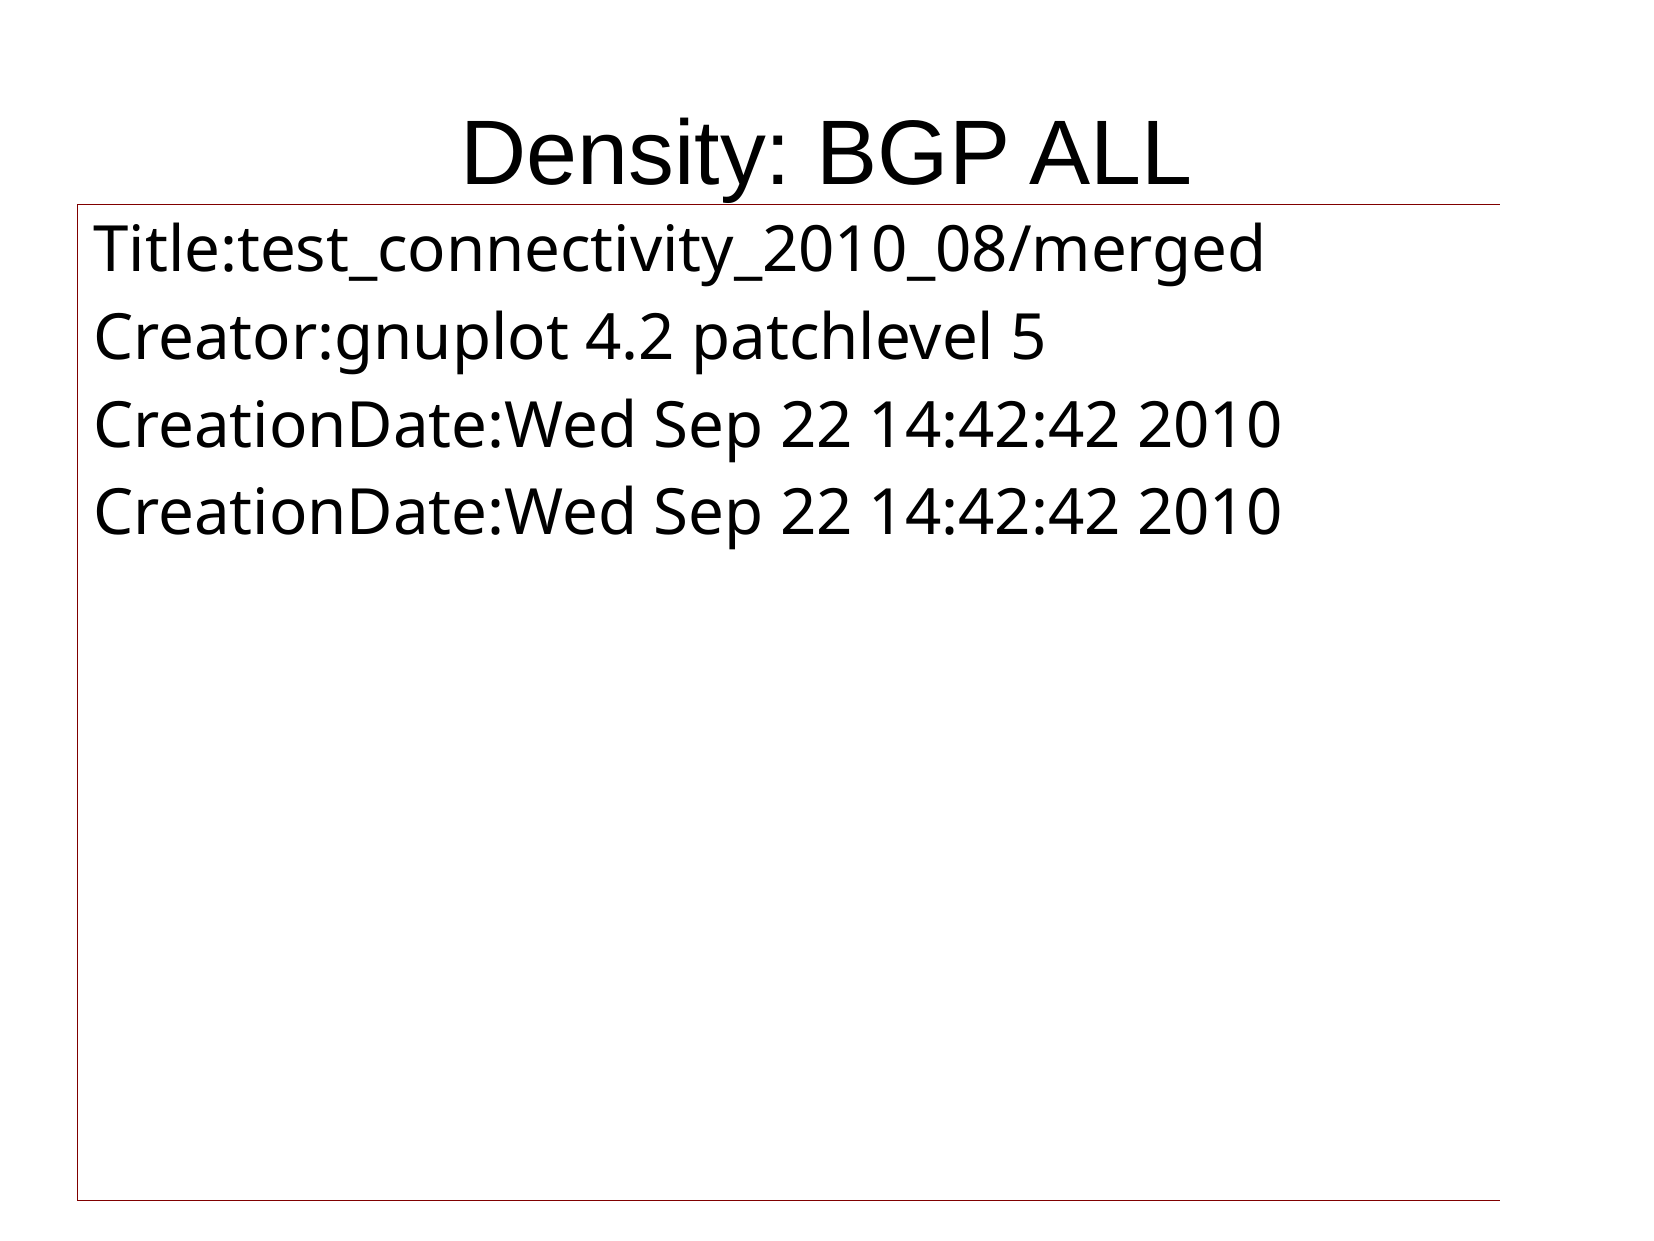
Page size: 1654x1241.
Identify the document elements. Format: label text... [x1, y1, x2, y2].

picture [72, 199, 1501, 1201]
title Density: BGP ALL [82, 56, 1571, 250]
